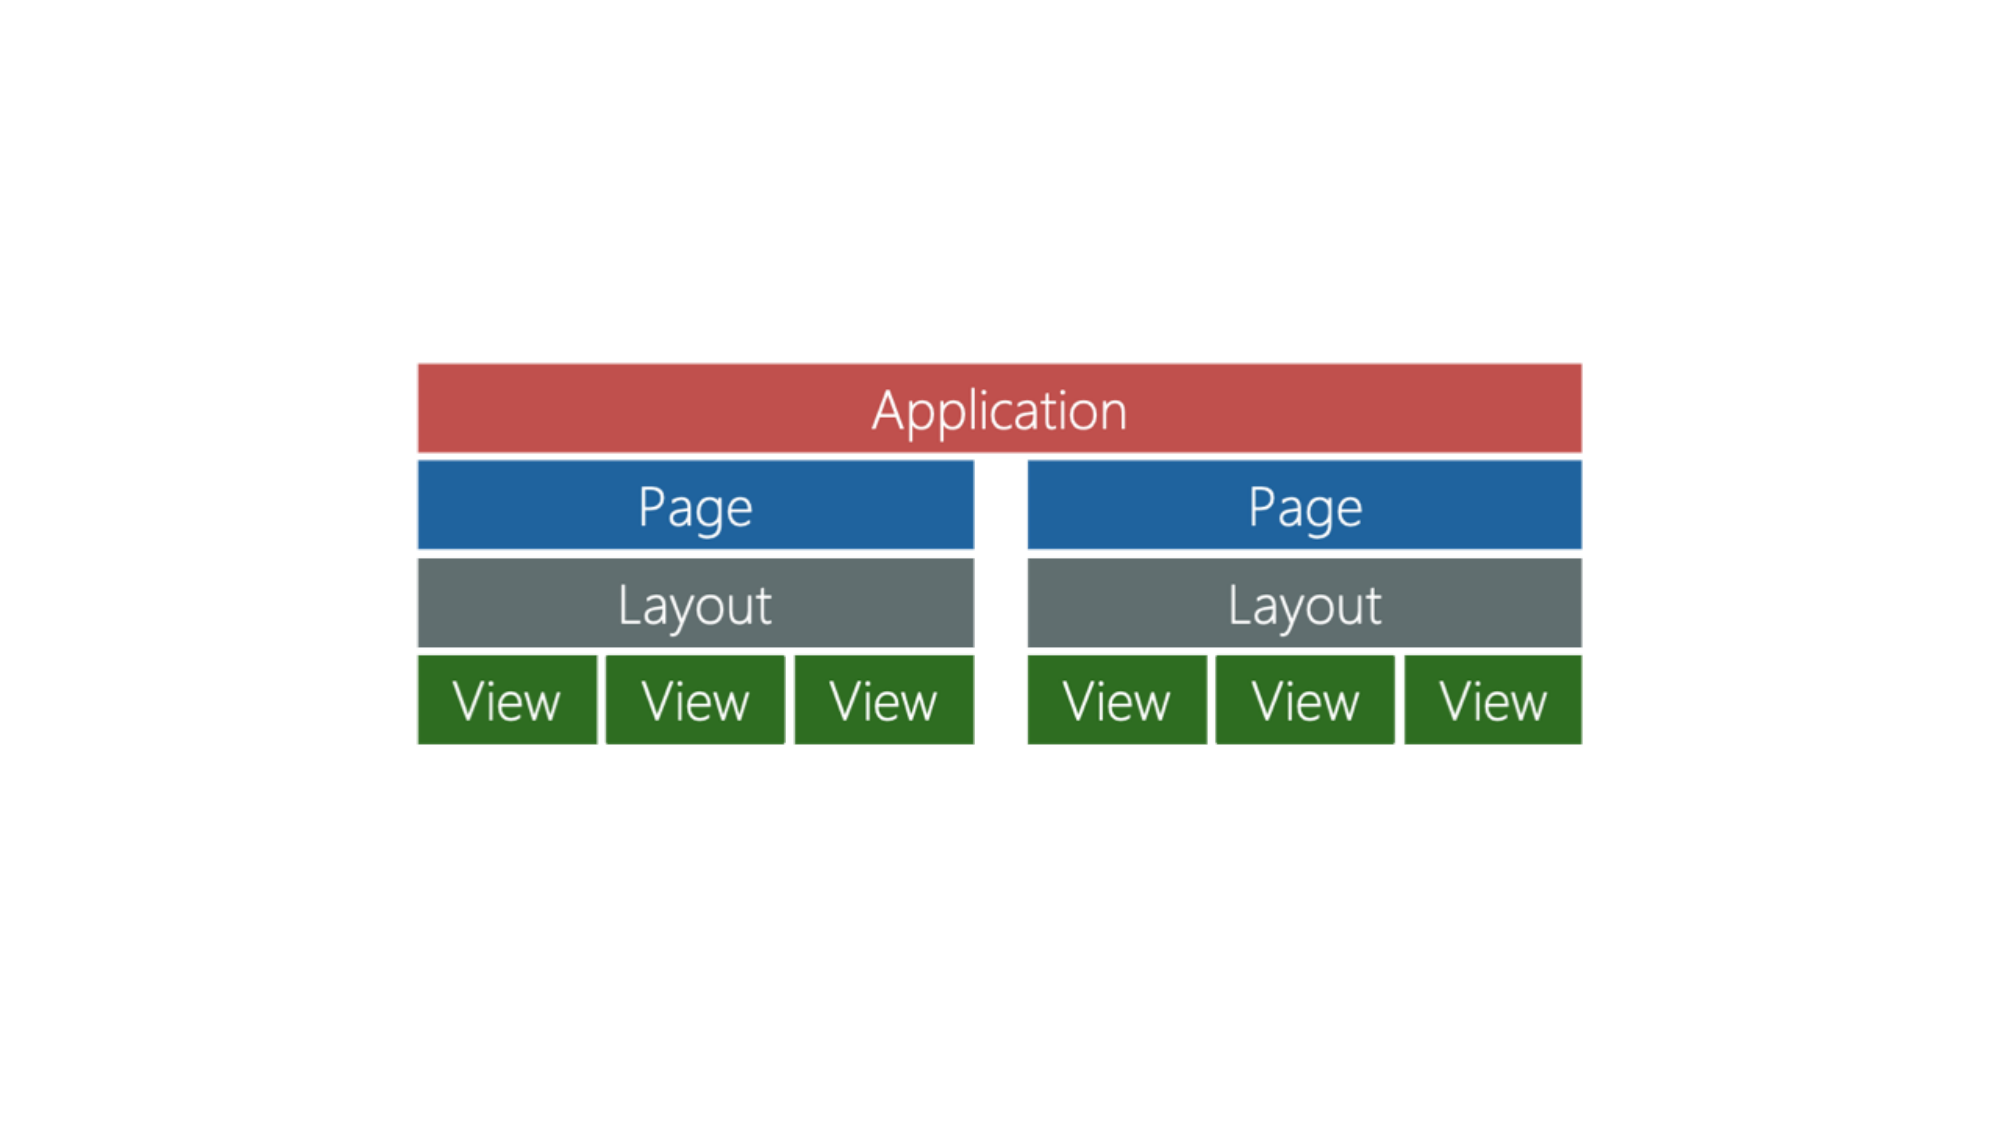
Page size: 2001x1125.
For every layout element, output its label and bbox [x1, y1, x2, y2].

picture [414, 360, 1586, 765]
